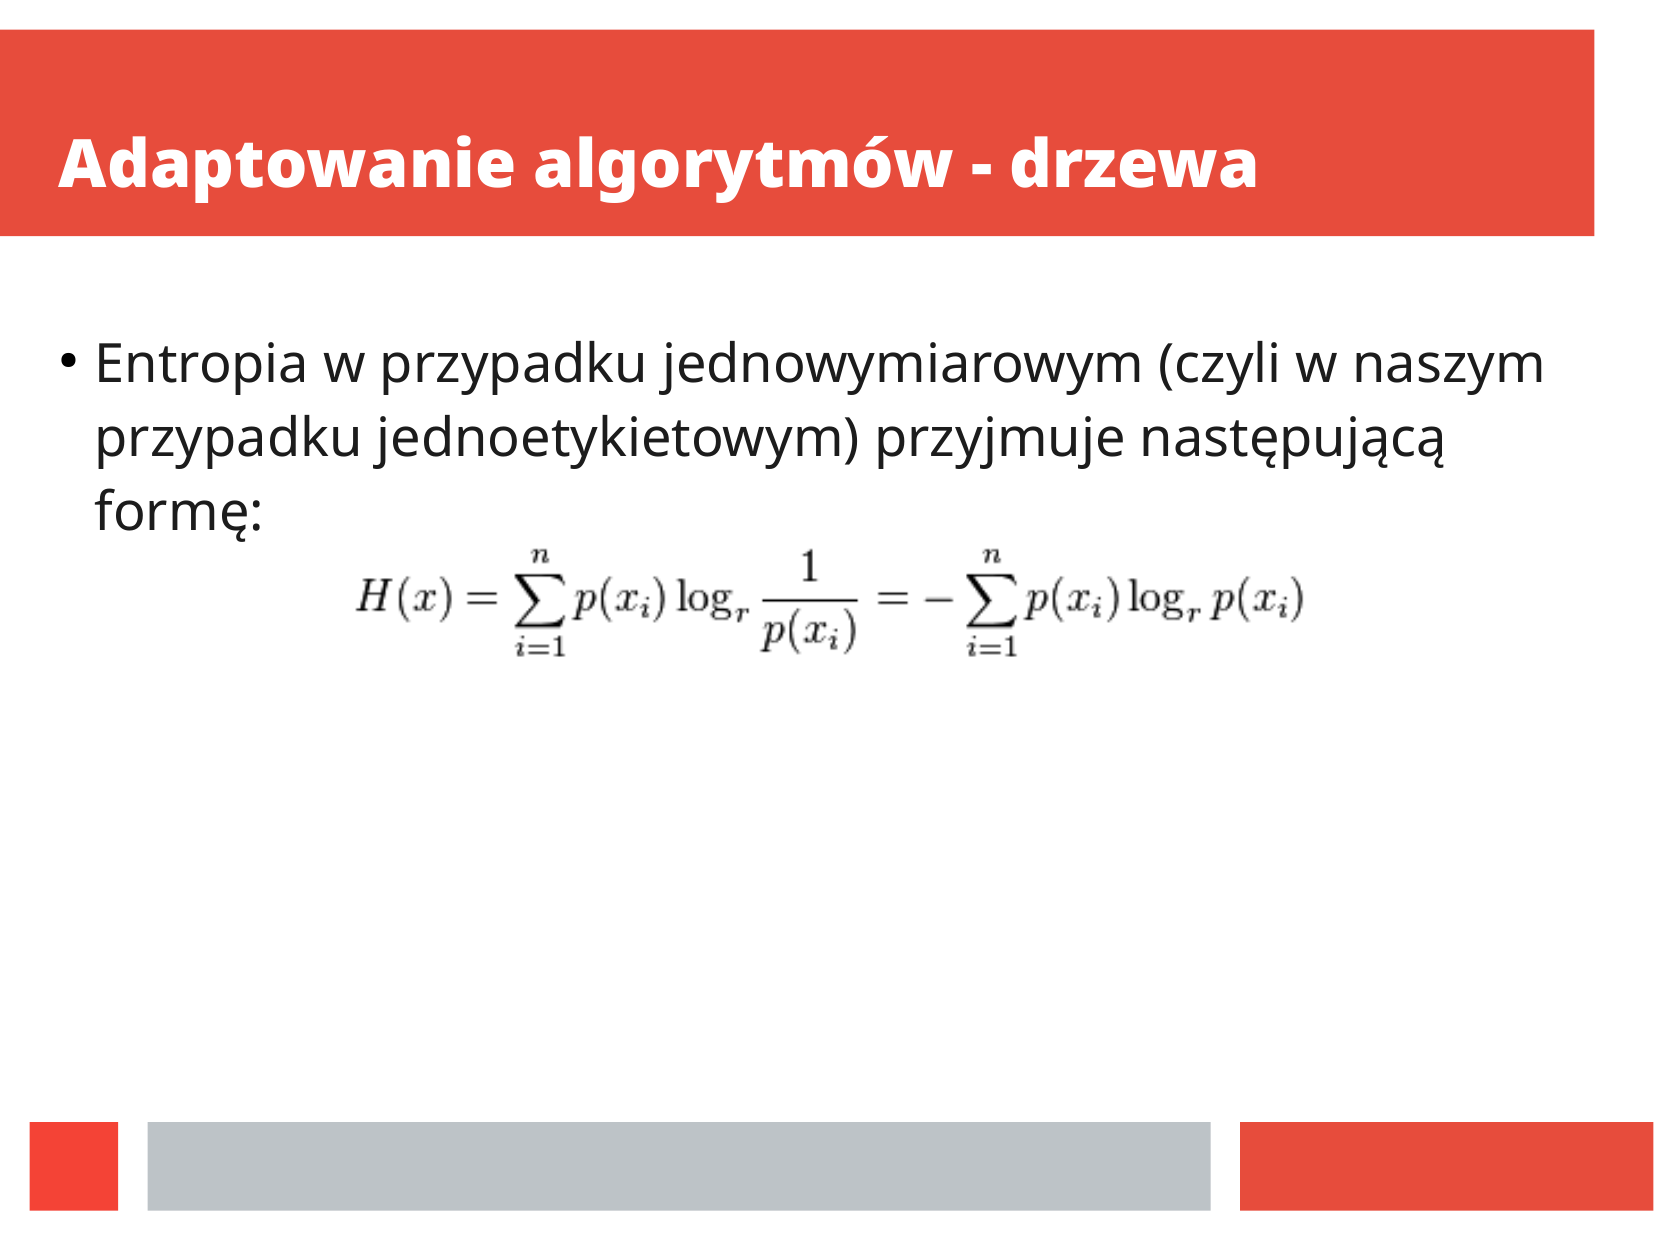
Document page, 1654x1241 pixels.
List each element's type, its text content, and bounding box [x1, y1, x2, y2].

picture [334, 543, 1335, 682]
list Entropia w przypadku jednowymiarowym (czyli w naszym przypadku jednoetykietowym) przyjmuje następującą formę: [59, 324, 1565, 1093]
title Adaptowanie algorytmów - drzewa [59, 59, 1595, 207]
